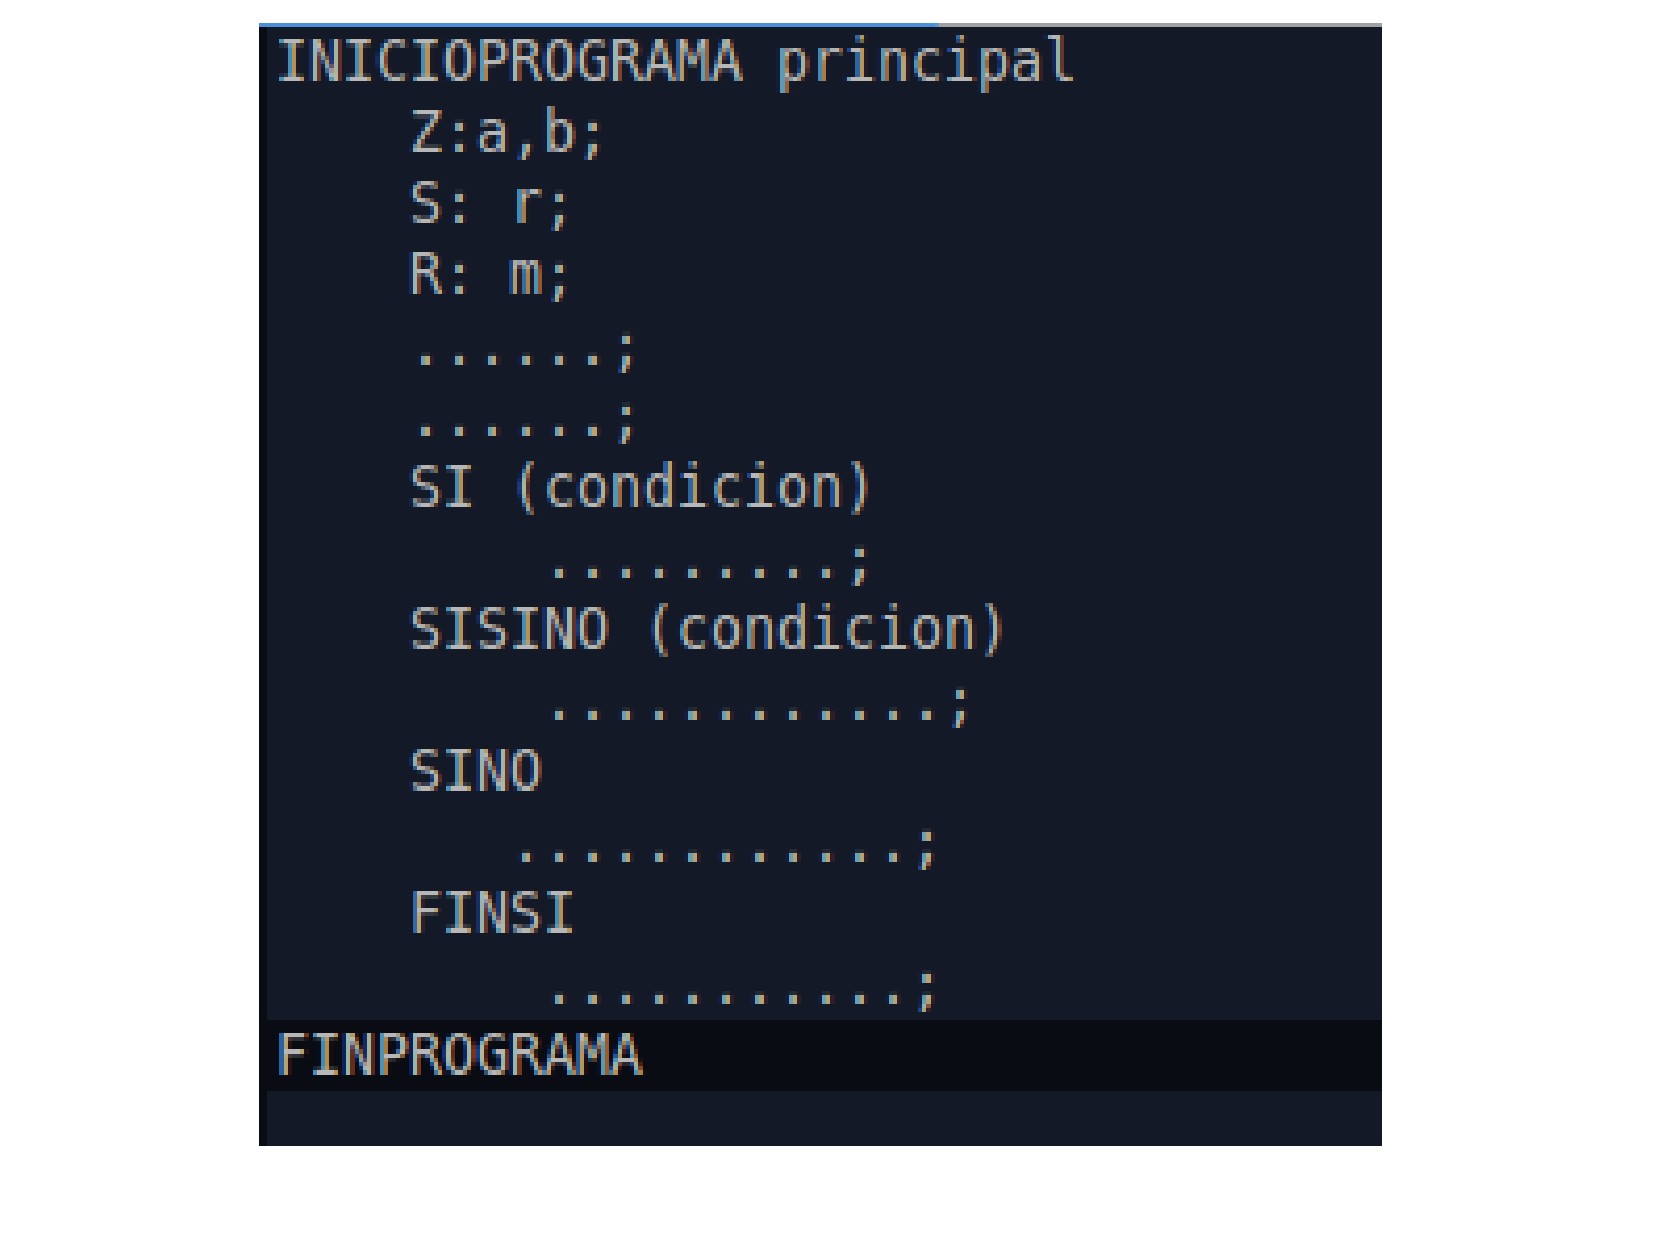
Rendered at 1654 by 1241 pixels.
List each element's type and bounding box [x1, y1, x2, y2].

picture [259, 23, 1382, 1146]
